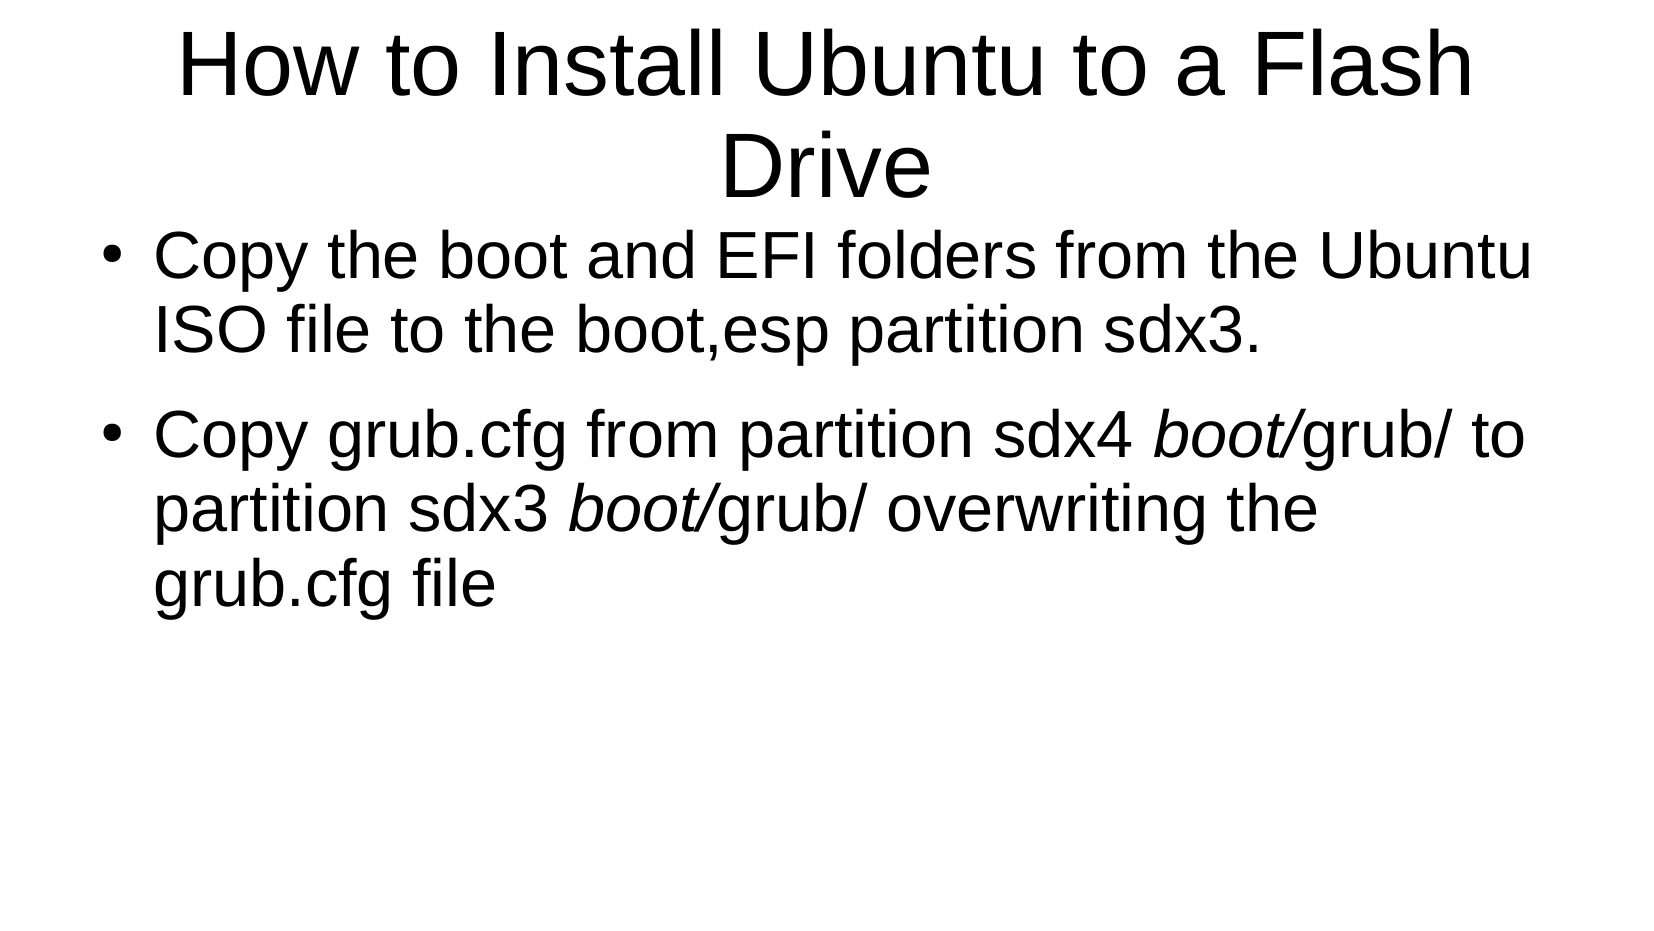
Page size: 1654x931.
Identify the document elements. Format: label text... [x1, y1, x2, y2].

list Copy the boot and EFI folders from the Ubuntu ISO file to the boot,esp partition sdx3. Copy grub.cfg from partition sdx4 boot/grub/ to partition sdx3 boot/grub/ overwriting the grub.cfg file [82, 217, 1571, 758]
title How to Install Ubuntu to a Flash Drive [82, 12, 1571, 217]
